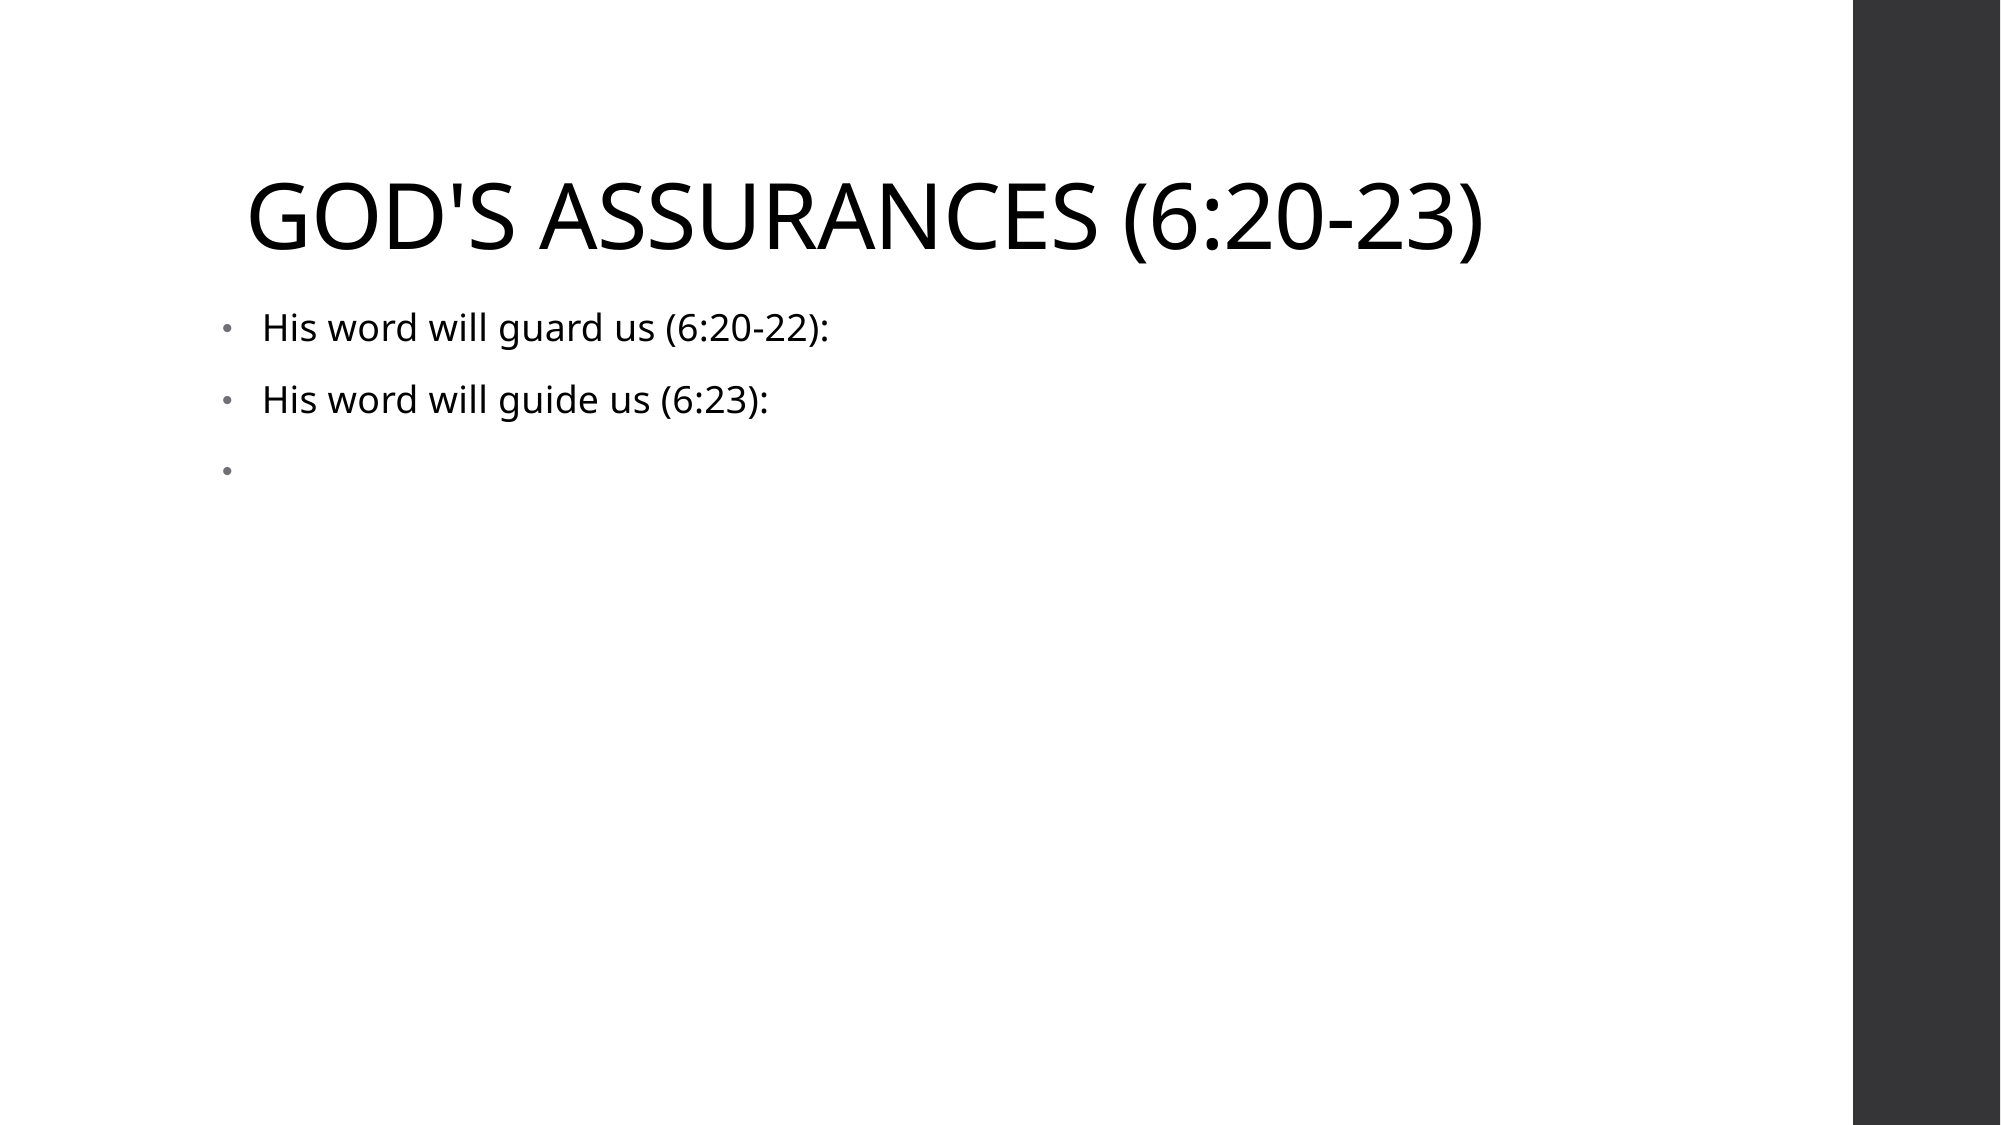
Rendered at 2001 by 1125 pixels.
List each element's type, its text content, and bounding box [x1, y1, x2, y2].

list His word will guard us (6:20-22): His word will guide us (6:23): [206, 299, 1617, 1014]
title GOD'S ASSURANCES (6:20-23) [206, 60, 1797, 278]
